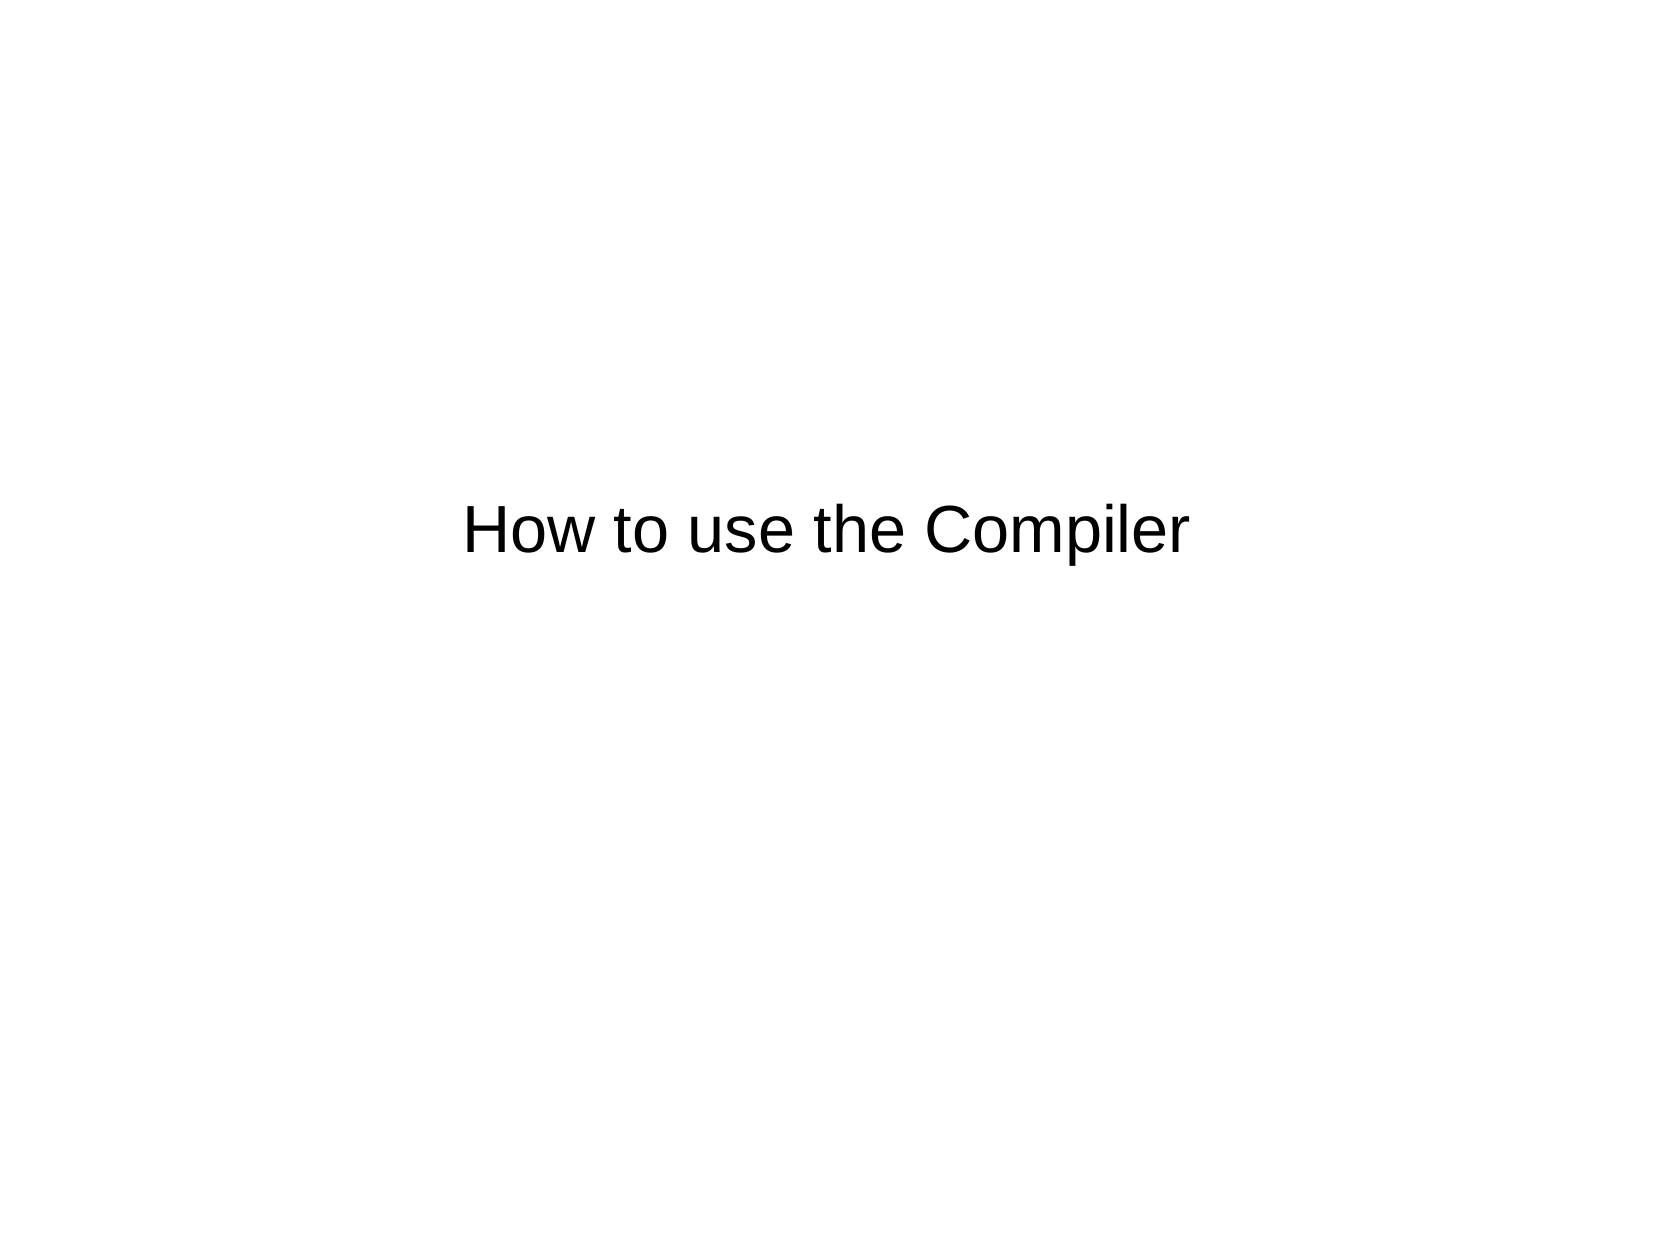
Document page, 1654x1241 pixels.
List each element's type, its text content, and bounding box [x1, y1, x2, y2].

subtitle How to use the Compiler [82, 49, 1571, 1010]
